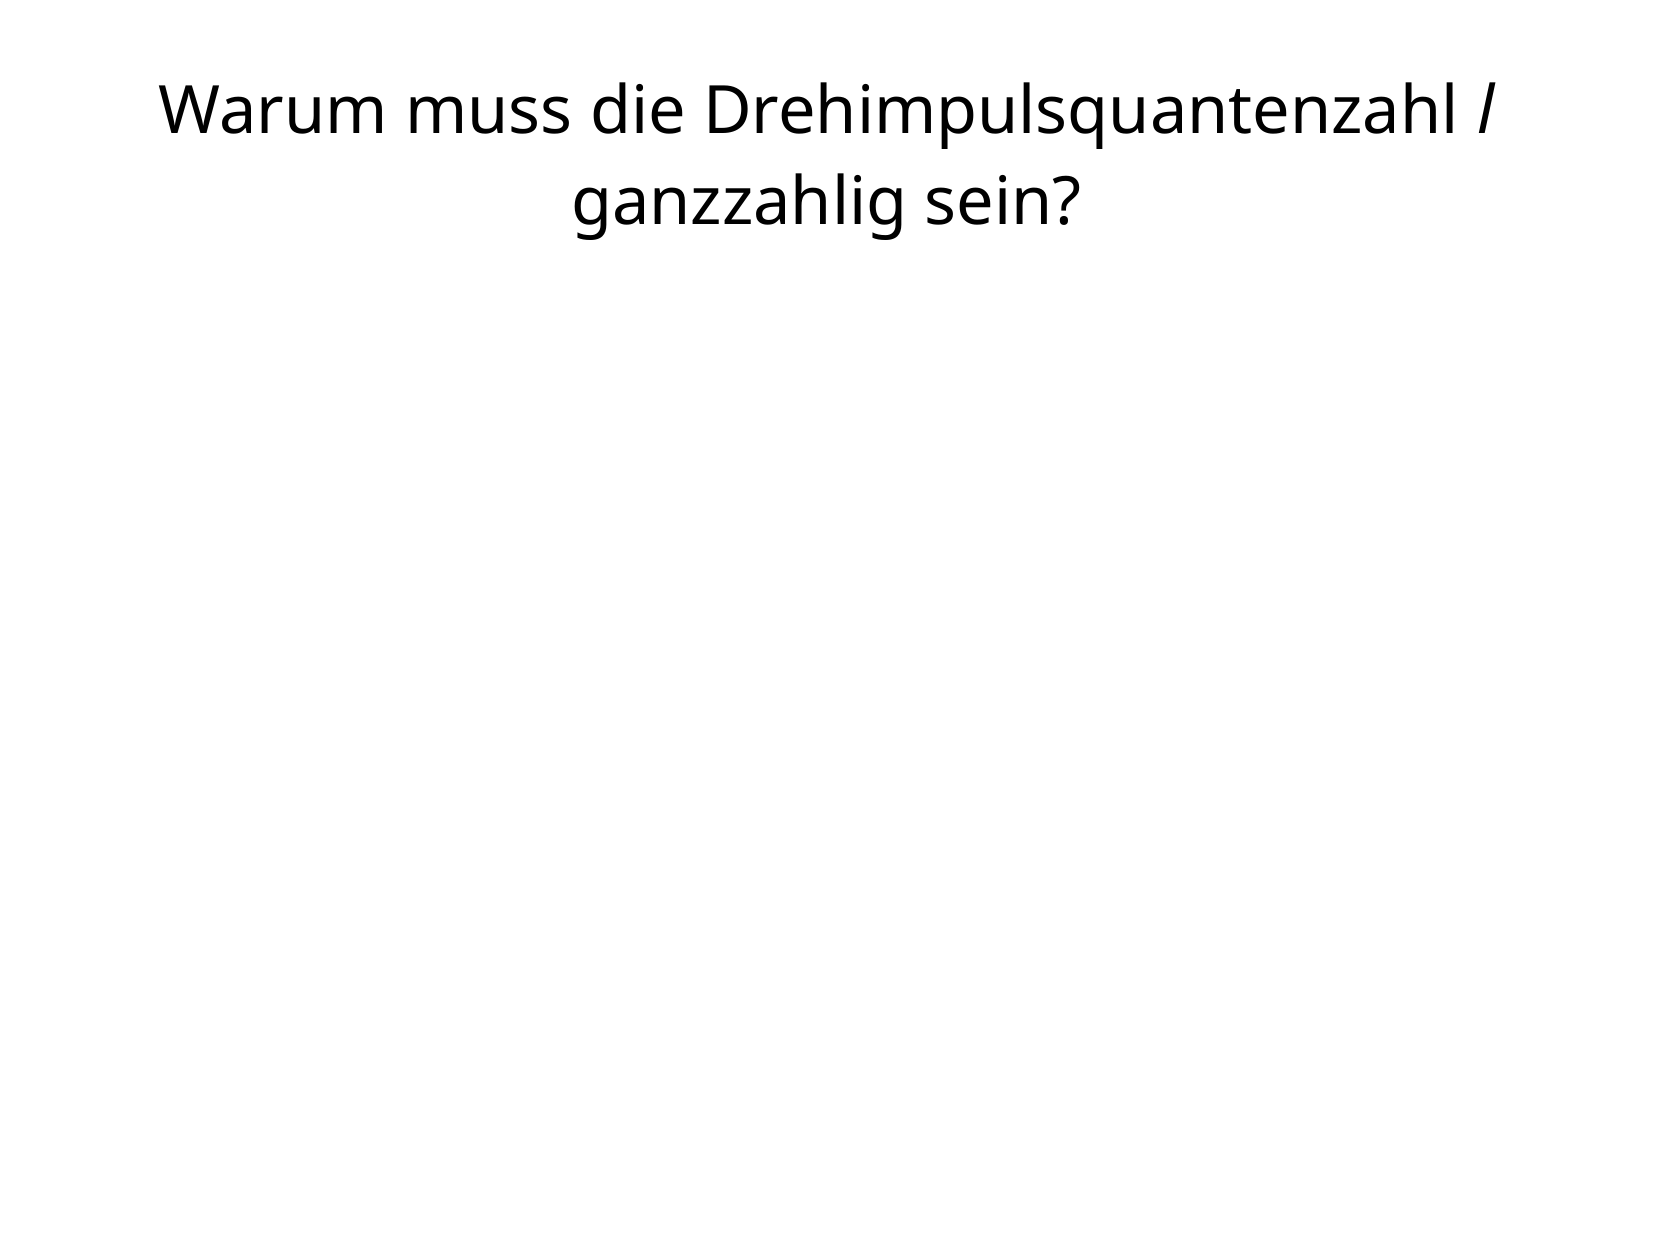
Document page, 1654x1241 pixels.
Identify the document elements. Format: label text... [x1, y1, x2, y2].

title Warum muss die Drehimpulsquantenzahl l ganzzahlig sein? [82, 49, 1571, 257]
